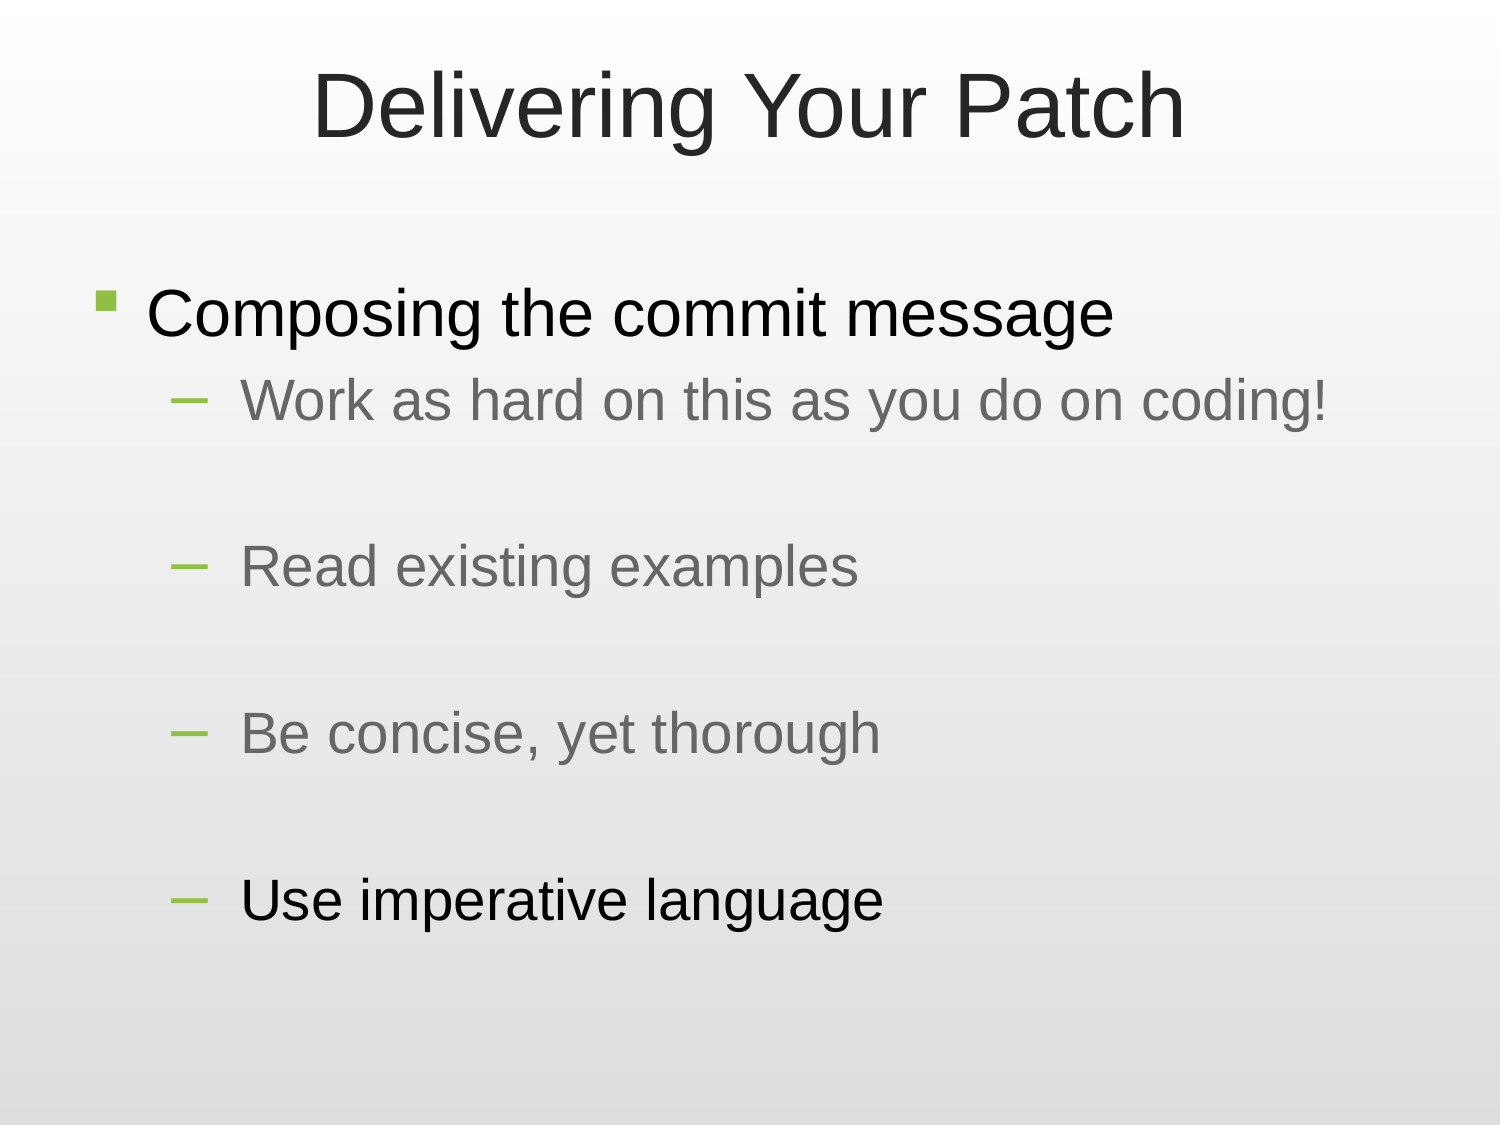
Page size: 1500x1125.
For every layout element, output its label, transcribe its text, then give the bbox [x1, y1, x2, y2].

list Composing the commit message Work as hard on this as you do on coding! Read existing examples Be concise, yet thorough Use imperative language [75, 262, 1425, 1005]
title Delivering Your Patch [75, 19, 1425, 191]
